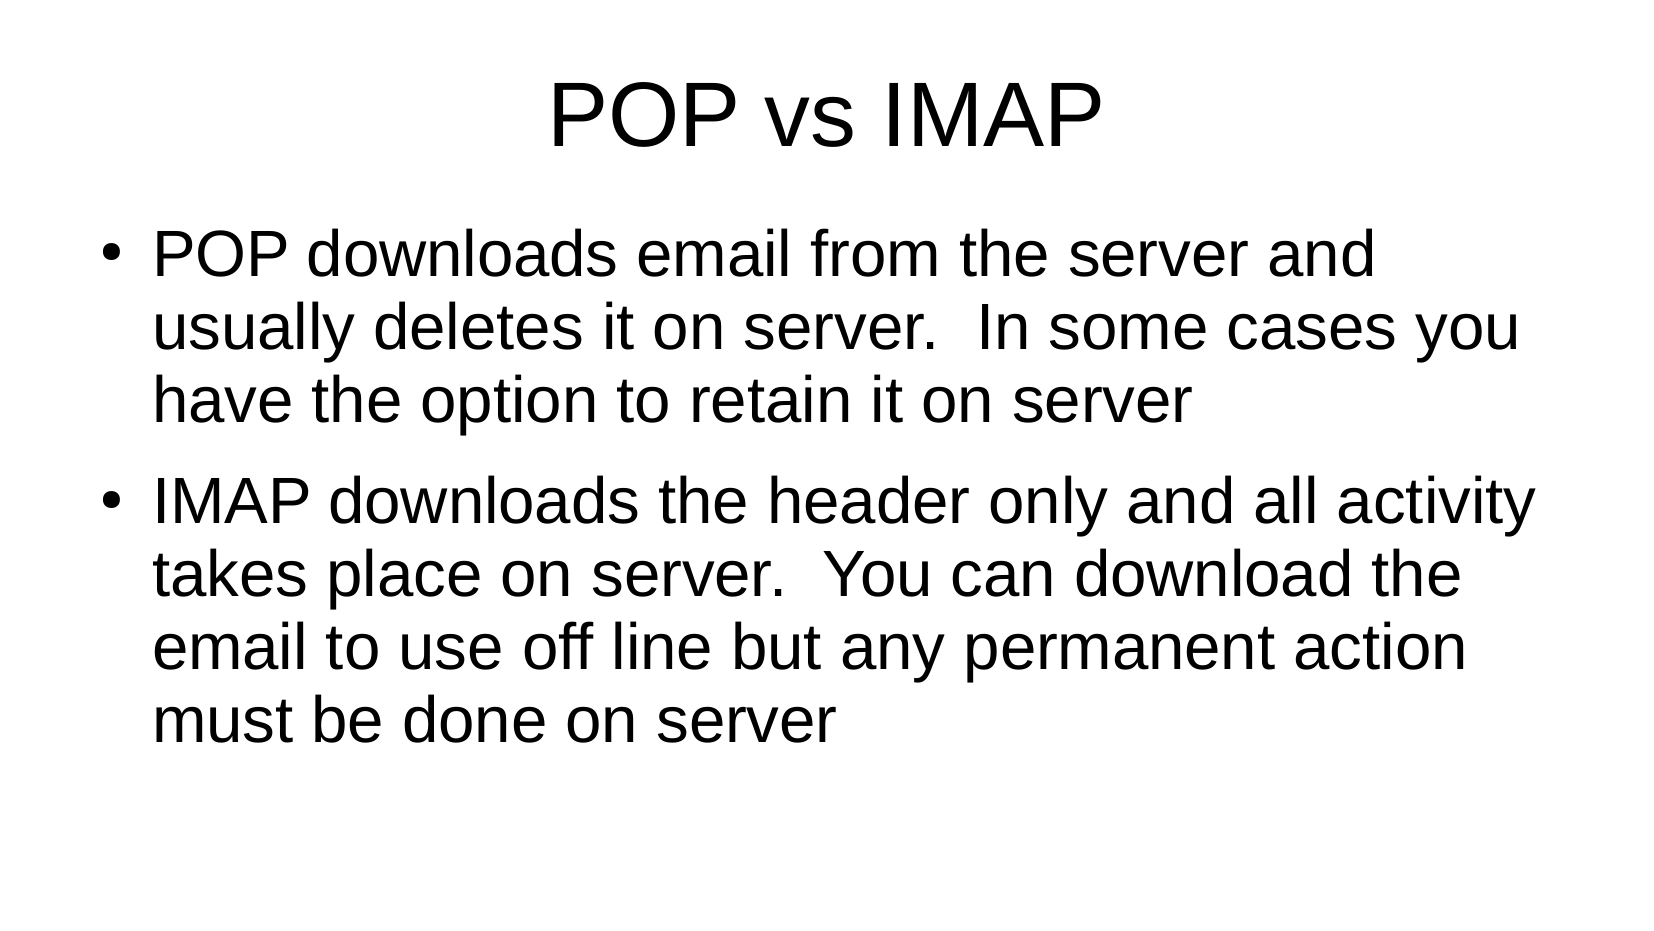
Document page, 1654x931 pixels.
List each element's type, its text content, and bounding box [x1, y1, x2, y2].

title POP vs IMAP [82, 37, 1571, 193]
list POP downloads email from the server and usually deletes it on server. In some cases you have the option to retain it on server IMAP downloads the header only and all activity takes place on server. You can download the email to use off line but any permanent action must be done on server [82, 217, 1571, 758]
